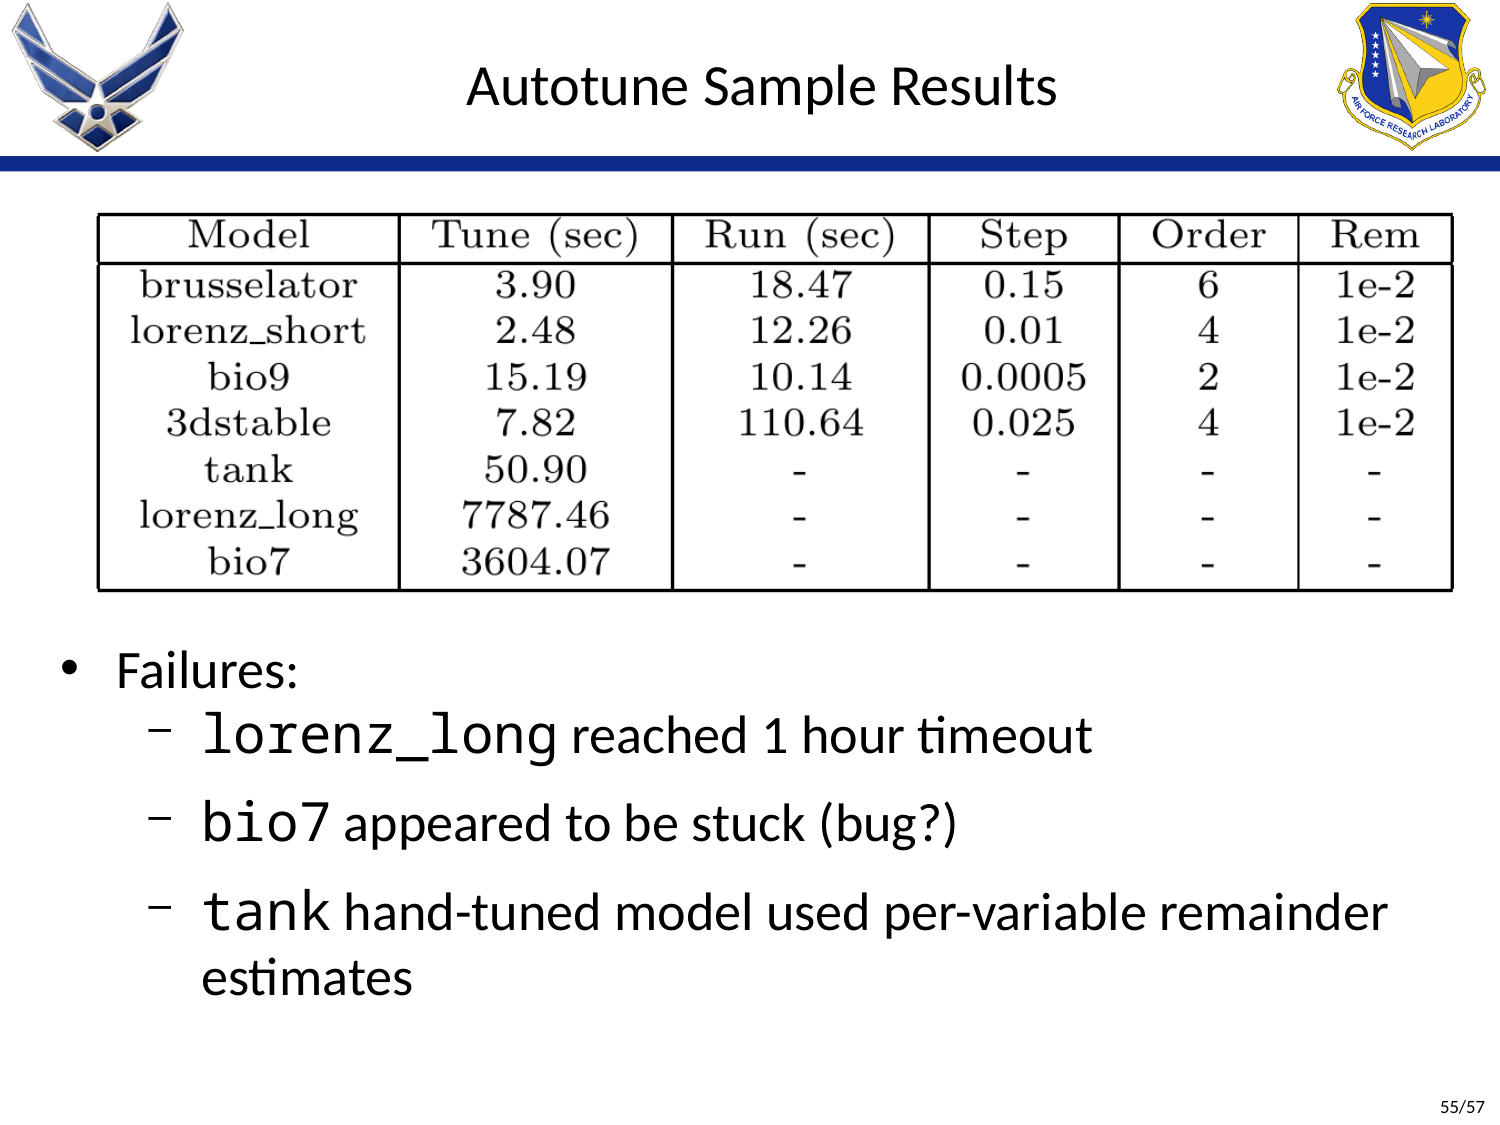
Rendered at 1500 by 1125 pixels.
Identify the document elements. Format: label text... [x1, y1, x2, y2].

picture [1438, 3, 1486, 151]
list Failures: lorenz_long reached 1 hour timeout bio7 appeared to be stuck (bug?) tank hand-tuned model used per-variable remainder estimates [45, 626, 1441, 721]
picture [90, 204, 1464, 601]
picture [2, 0, 87, 156]
title Autotune Sample Results [87, 0, 1438, 176]
